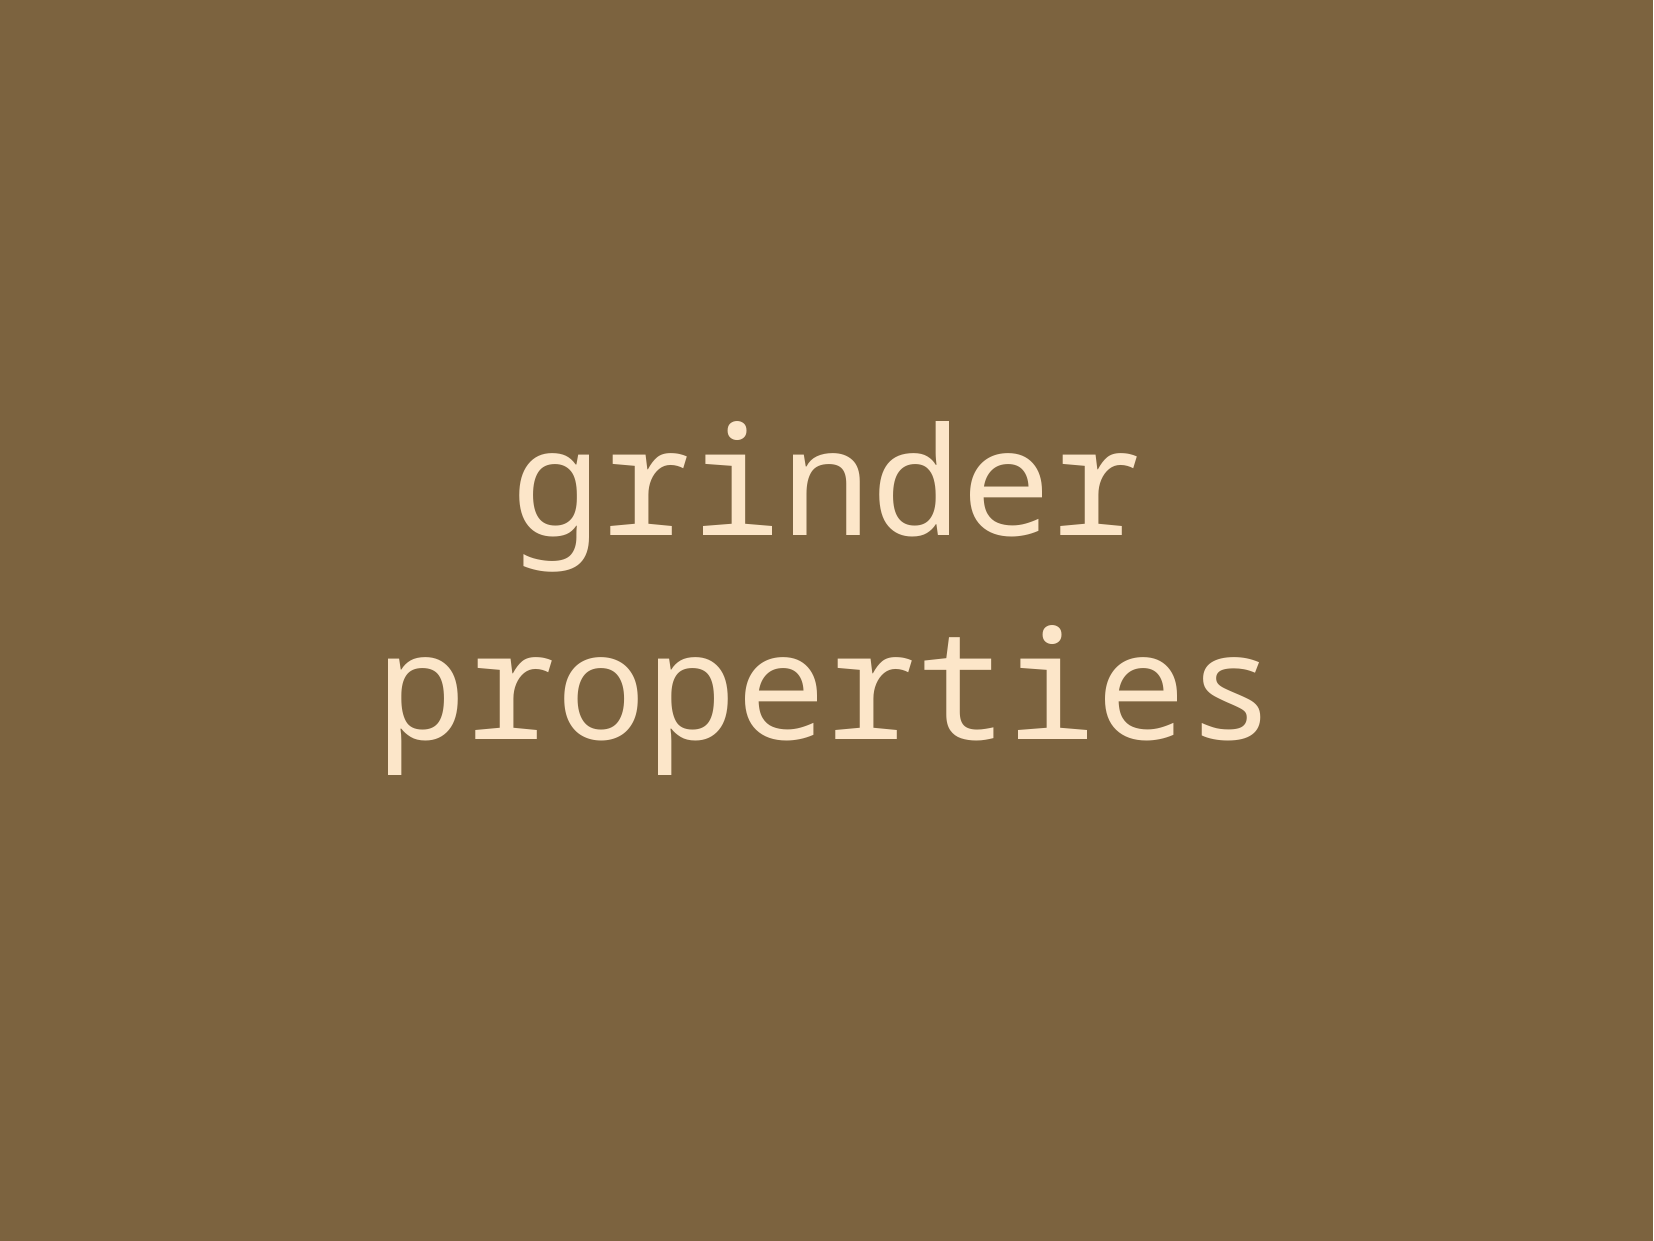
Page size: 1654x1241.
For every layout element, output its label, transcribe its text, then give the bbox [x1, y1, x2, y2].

subtitle grinder properties [82, 49, 1571, 1109]
